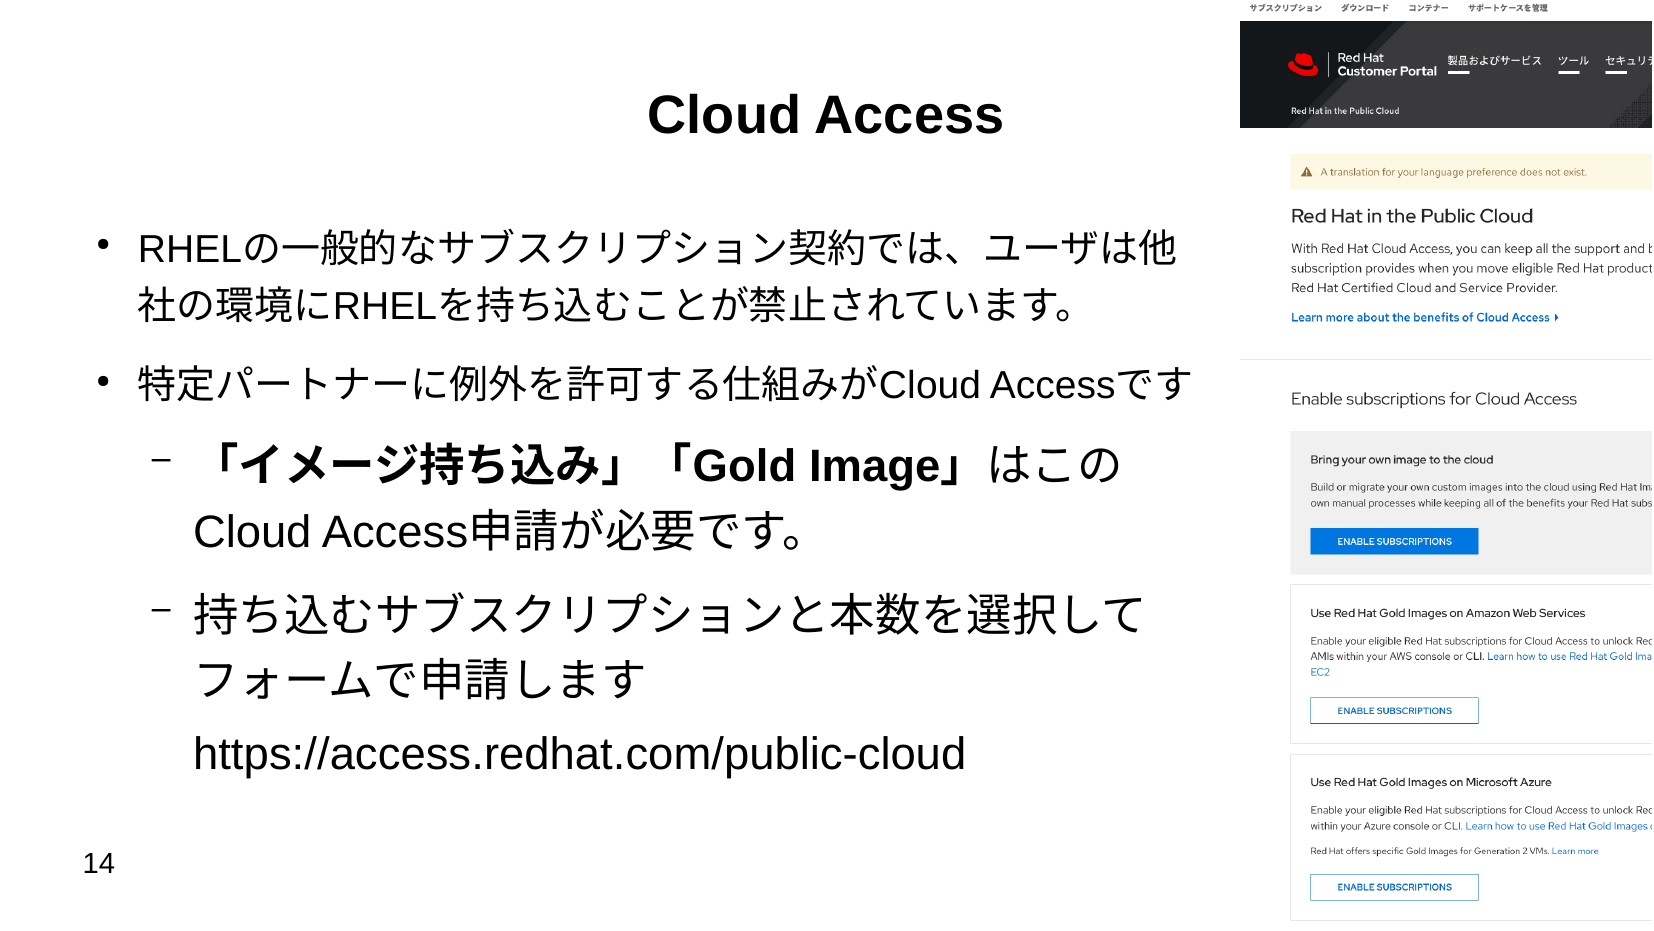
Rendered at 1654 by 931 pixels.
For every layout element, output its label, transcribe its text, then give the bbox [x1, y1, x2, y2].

title Cloud Access [82, 37, 1240, 193]
list RHELの一般的なサブスクリプション契約では、ユーザは他社の環境にRHELを持ち込むことが禁止されています。 特定パートナーに例外を許可する仕組みがCloud Accessです 「イメージ持ち込み」「Gold Image」はこのCloud Access申請が必要です。 持ち込むサブスクリプションと本数を選択してフォームで申請します https://access.redhat.com/public-cloud [82, 217, 1196, 827]
picture [1240, 0, 1652, 930]
